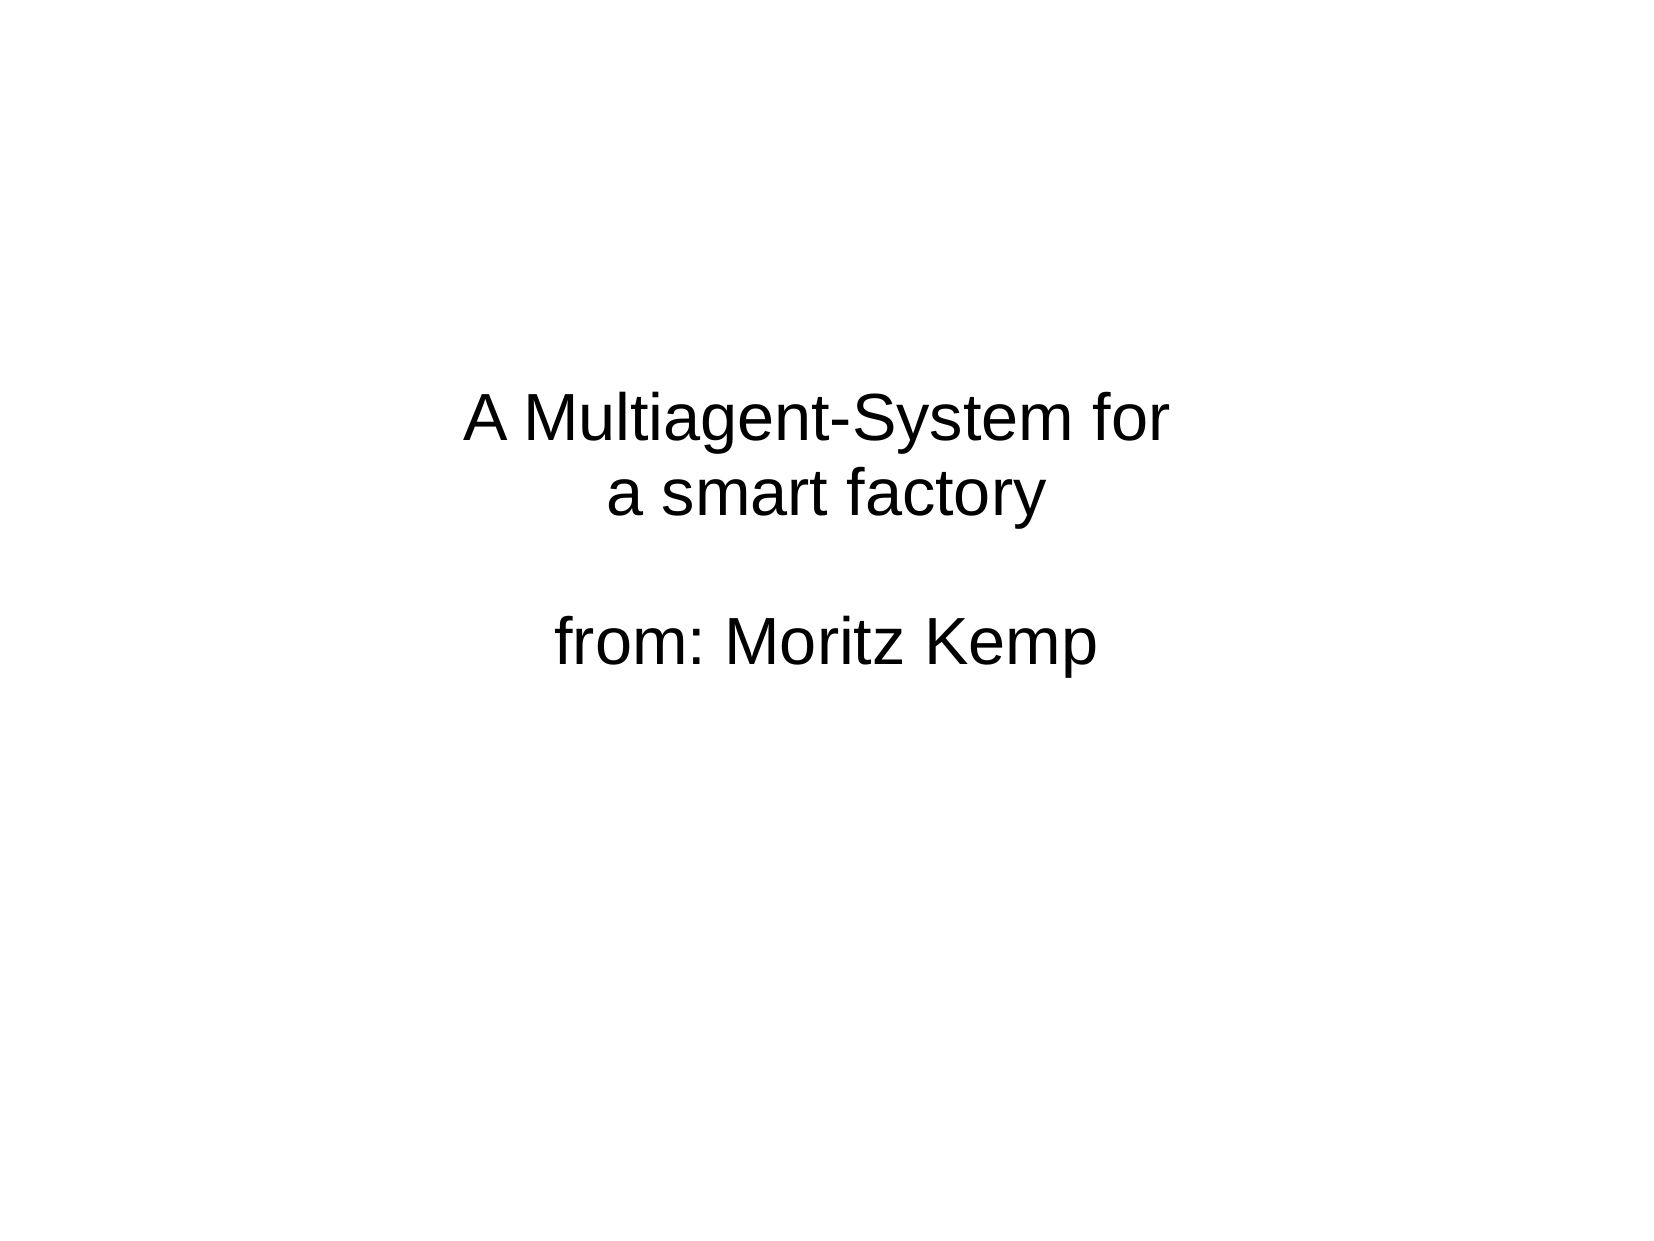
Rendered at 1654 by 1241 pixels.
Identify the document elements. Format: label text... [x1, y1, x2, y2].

subtitle A Multiagent-System for a smart factory from: Moritz Kemp [82, 49, 1571, 1010]
